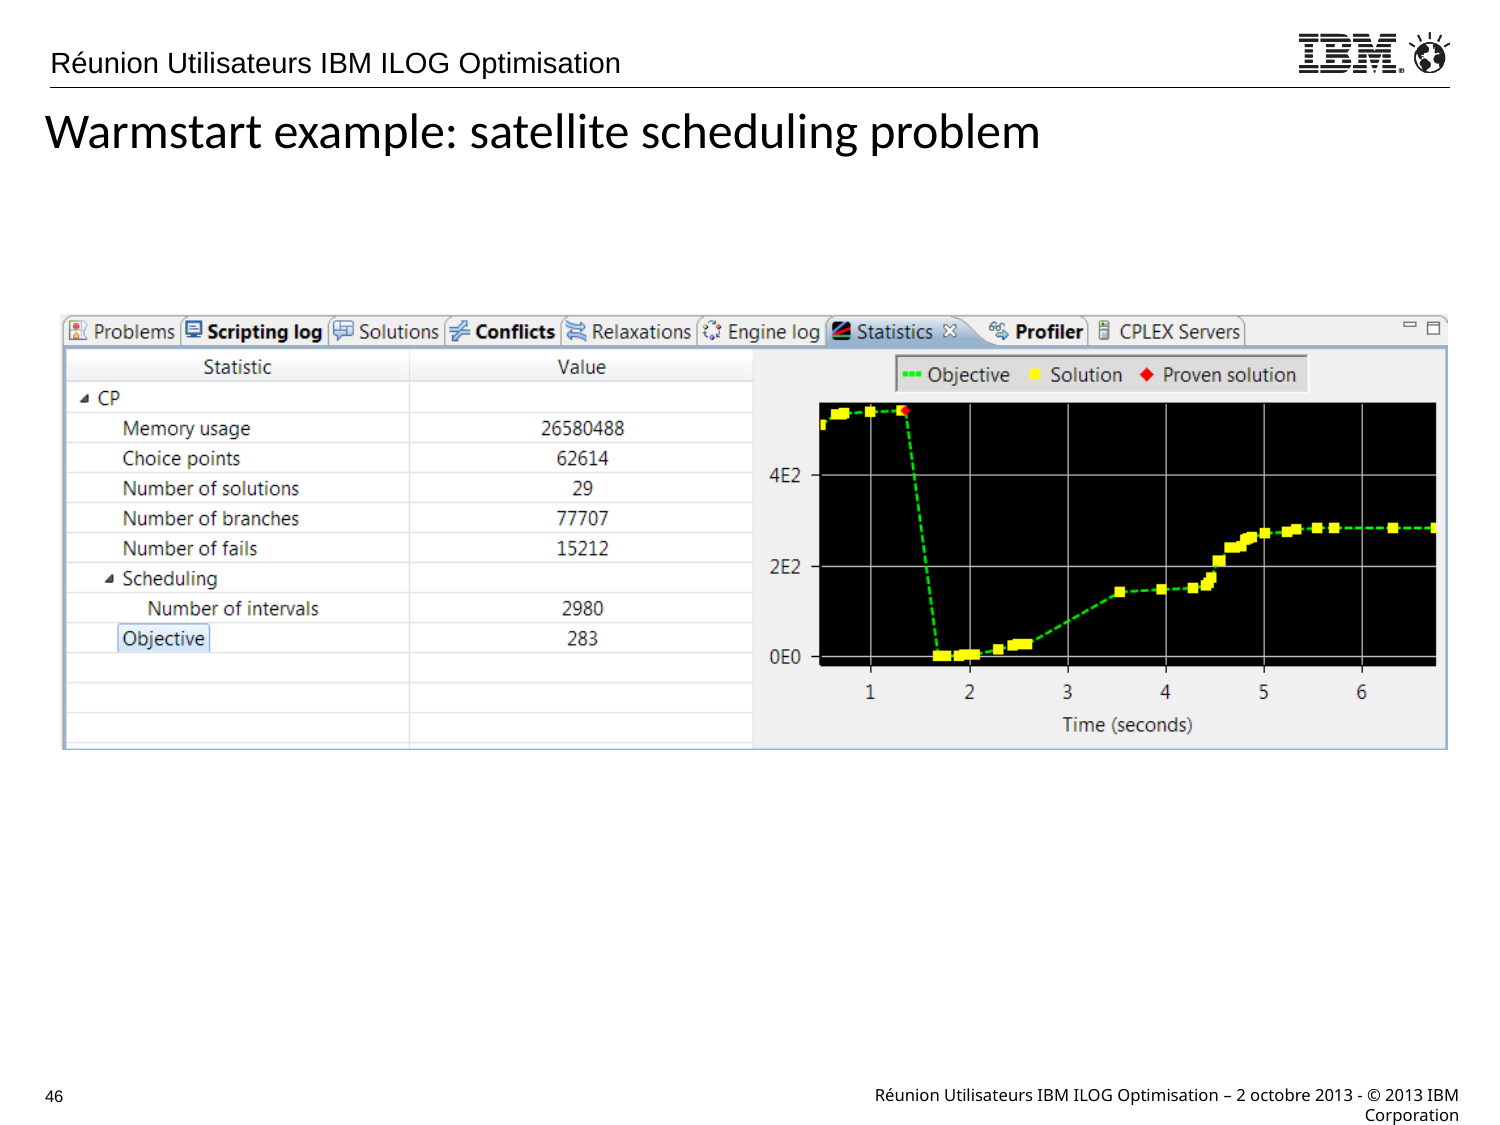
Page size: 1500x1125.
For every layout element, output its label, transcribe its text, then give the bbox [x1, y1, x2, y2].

title Warmstart example: satellite scheduling problem [29, 97, 1455, 218]
picture [1299, 32, 1450, 73]
picture [60, 314, 1448, 750]
